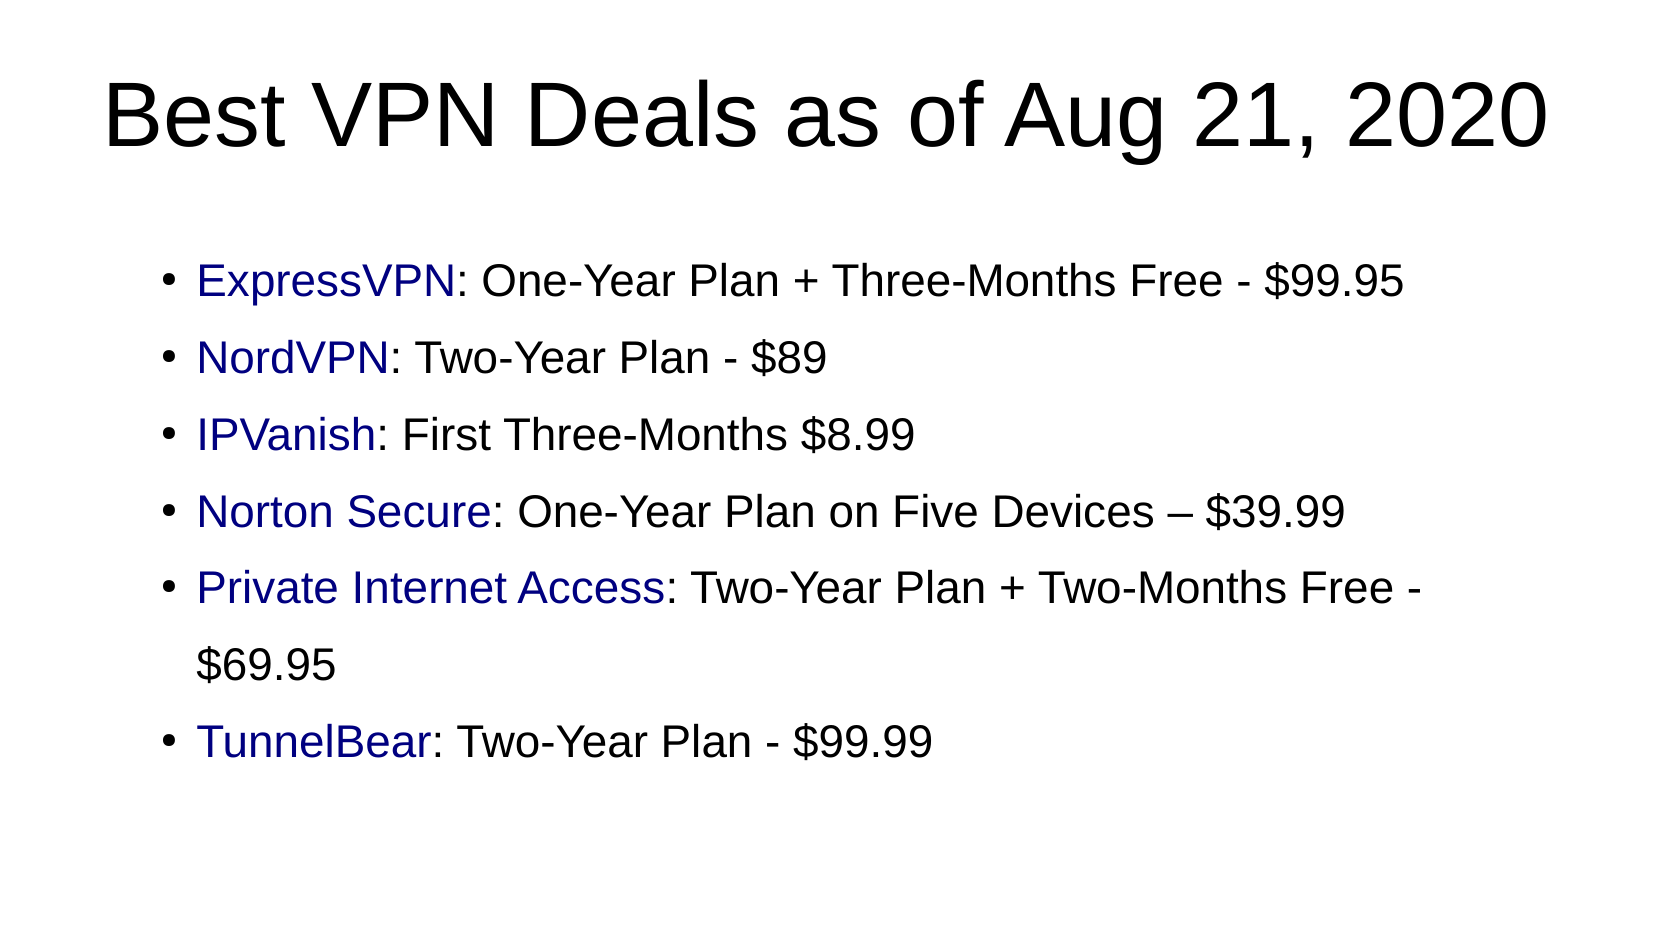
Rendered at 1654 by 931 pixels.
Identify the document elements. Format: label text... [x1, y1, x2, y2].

title Best VPN Deals as of Aug 21, 2020 [82, 37, 1571, 193]
text_box ExpressVPN: One-Year Plan + Three-Months Free - $99.95 NordVPN: Two-Year Plan - $89 IPVanish: First Three-Months $8.99 Norton Secure: One-Year Plan on Five Devices – $39.99 Private Internet Access: Two-Year Plan + Two-Months Free - $69.95 TunnelBear: Two-Year Plan - $99.99 [146, 221, 1527, 897]
